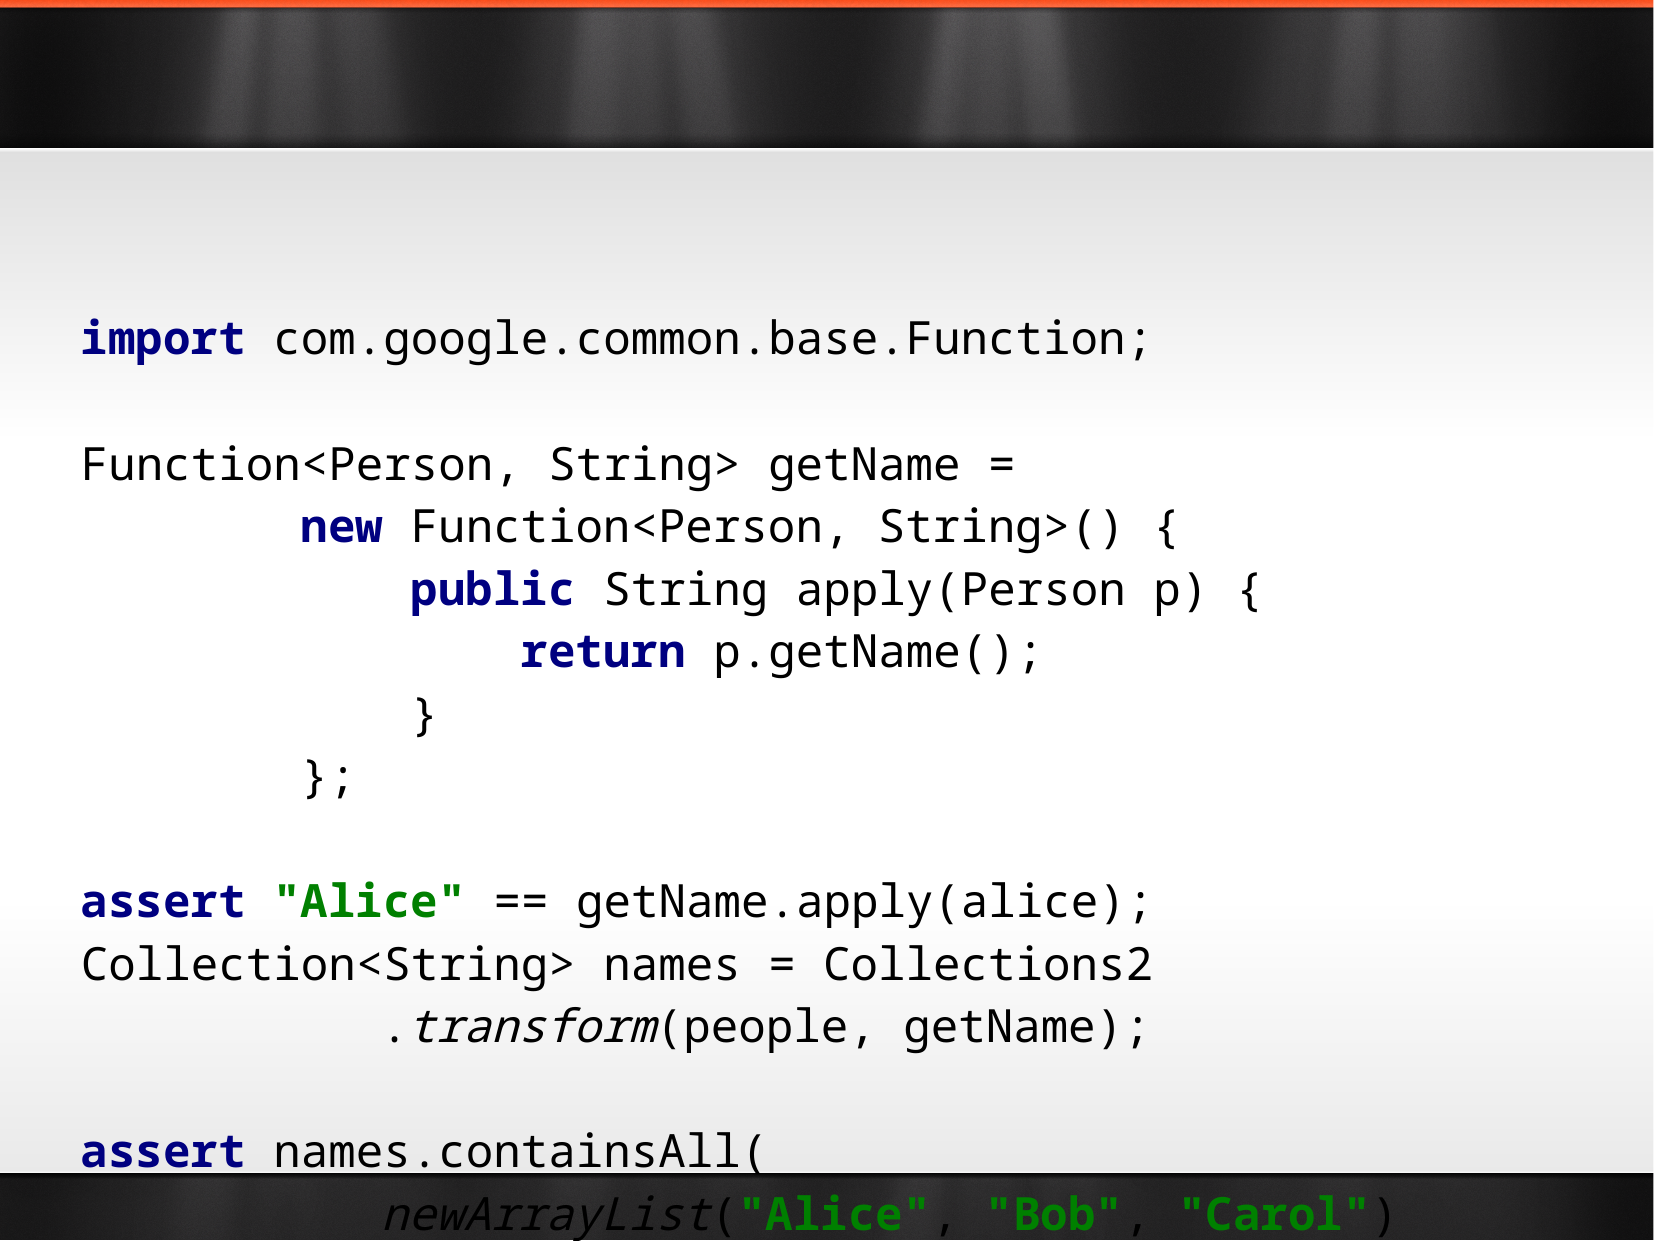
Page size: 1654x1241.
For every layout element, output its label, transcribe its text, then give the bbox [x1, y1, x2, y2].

picture [0, 0, 1654, 1240]
text_box import com.google.common.base.Function; Function<Person, String> getName = new Function<Person, String>() { public String apply(Person p) { return p.getName(); } }; assert "Alice" == getName.apply(alice); Collection<String> names = Collections2 .transform(people, getName); assert names.containsAll( newArrayList("Alice", "Bob", "Carol") ); [80, 305, 1654, 1241]
